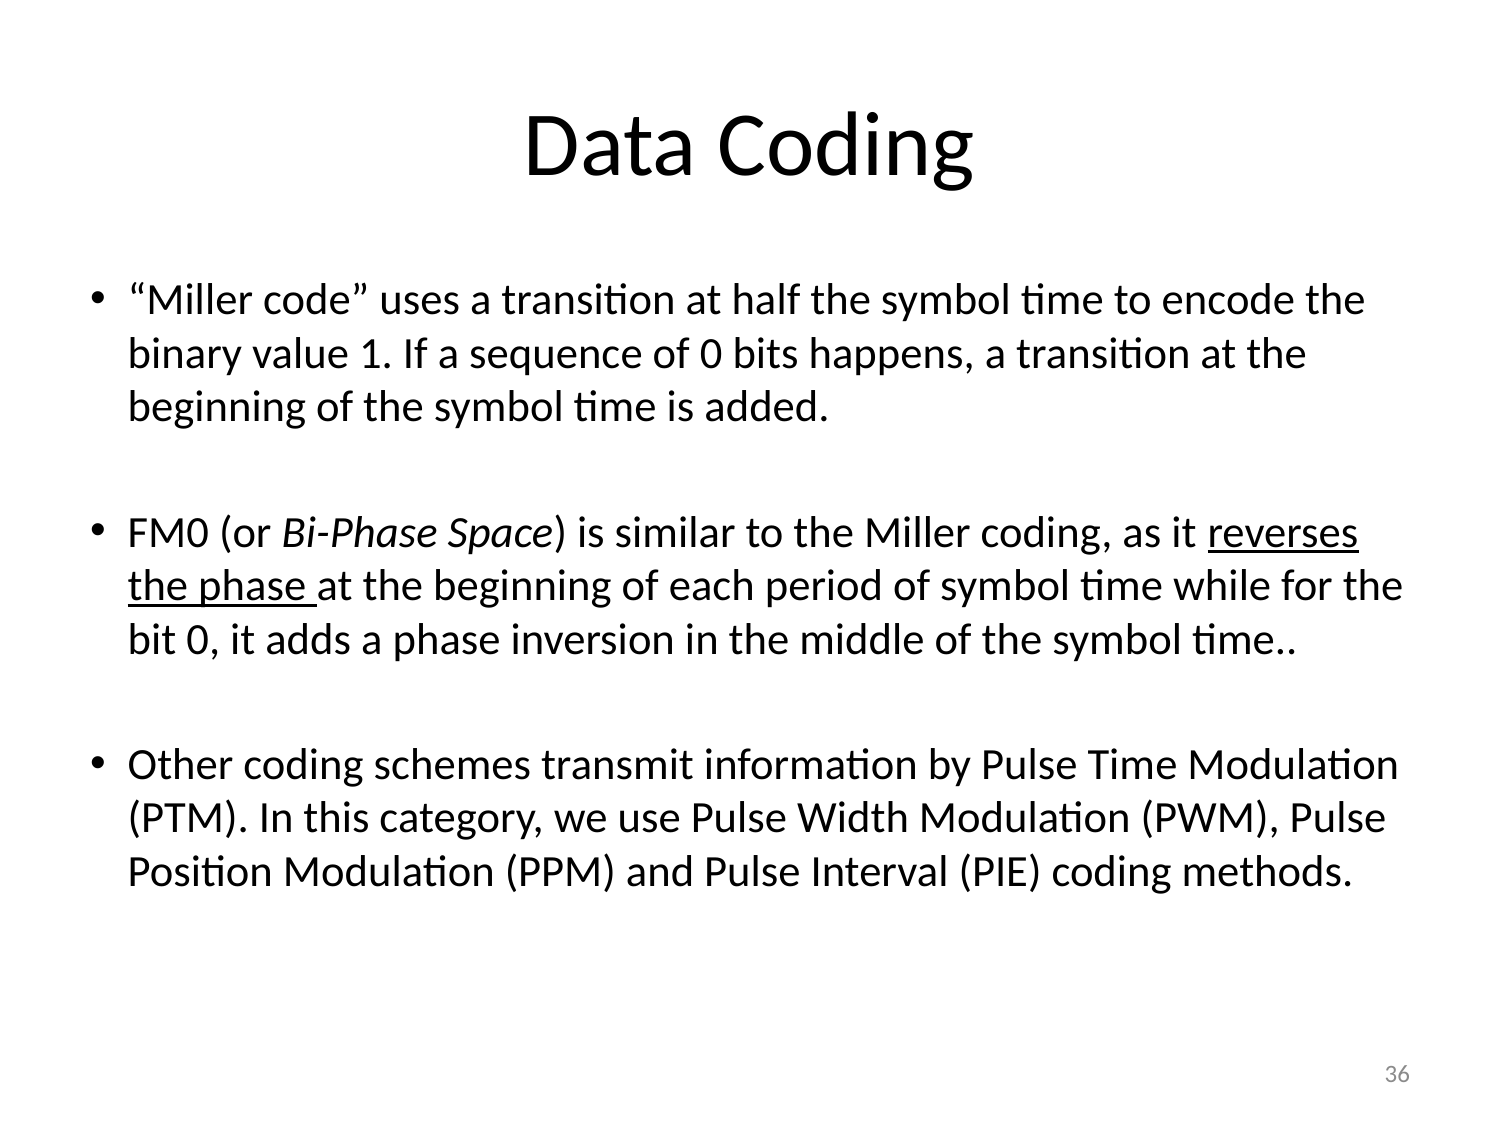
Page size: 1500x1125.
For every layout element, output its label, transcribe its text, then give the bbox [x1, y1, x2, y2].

list “Miller code” uses a transition at half the symbol time to encode the binary value 1. If a sequence of 0 bits happens, a transition at the beginning of the symbol time is added. FM0 (or Bi-Phase Space) is similar to the Miller coding, as it reverses the phase at the beginning of each period of symbol time while for the bit 0, it adds a phase inversion in the middle of the symbol time.. Other coding schemes transmit information by Pulse Time Modulation (PTM). In this category, we use Pulse Width Modulation (PWM), Pulse Position Modulation (PPM) and Pulse Interval (PIE) coding methods. [75, 262, 1425, 1005]
title Data Coding [75, 45, 1425, 233]
slide_number <number> [1074, 1042, 1425, 1103]
